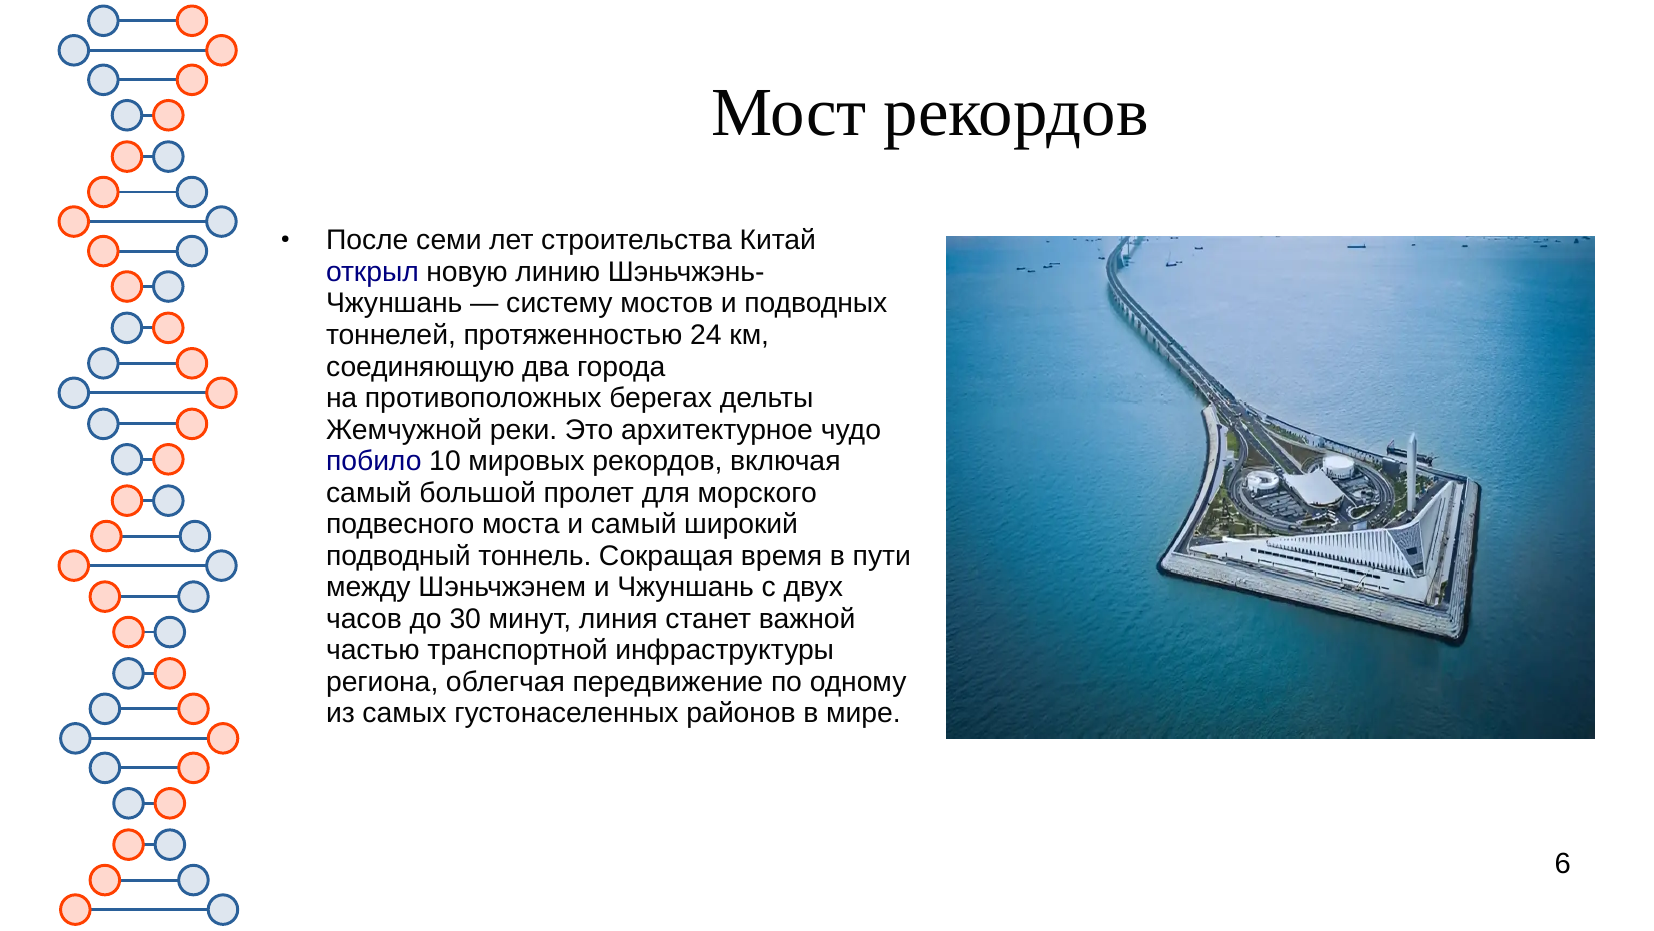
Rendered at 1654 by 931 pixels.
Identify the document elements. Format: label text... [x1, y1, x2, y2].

list После семи лет строительства Китай открыл новую линию Шэньчжэнь-Чжуншань — систему мостов и подводных тоннелей, протяженностью 24 км, соединяющую два города на противоположных берегах дельты Жемчужной реки. Это архитектурное чудо побило 10 мировых рекордов, включая самый большой пролет для морского подвесного моста и самый широкий подводный тоннель. Сокращая время в пути между Шэньчжэнем и Чжуншань с двух часов до 30 минут, линия станет важной частью транспортной инфраструктуры региона, облегчая передвижение по одному из самых густонаселенных районов в мире. [265, 224, 915, 764]
picture [946, 236, 1595, 739]
title Мост рекордов [265, 35, 1595, 189]
